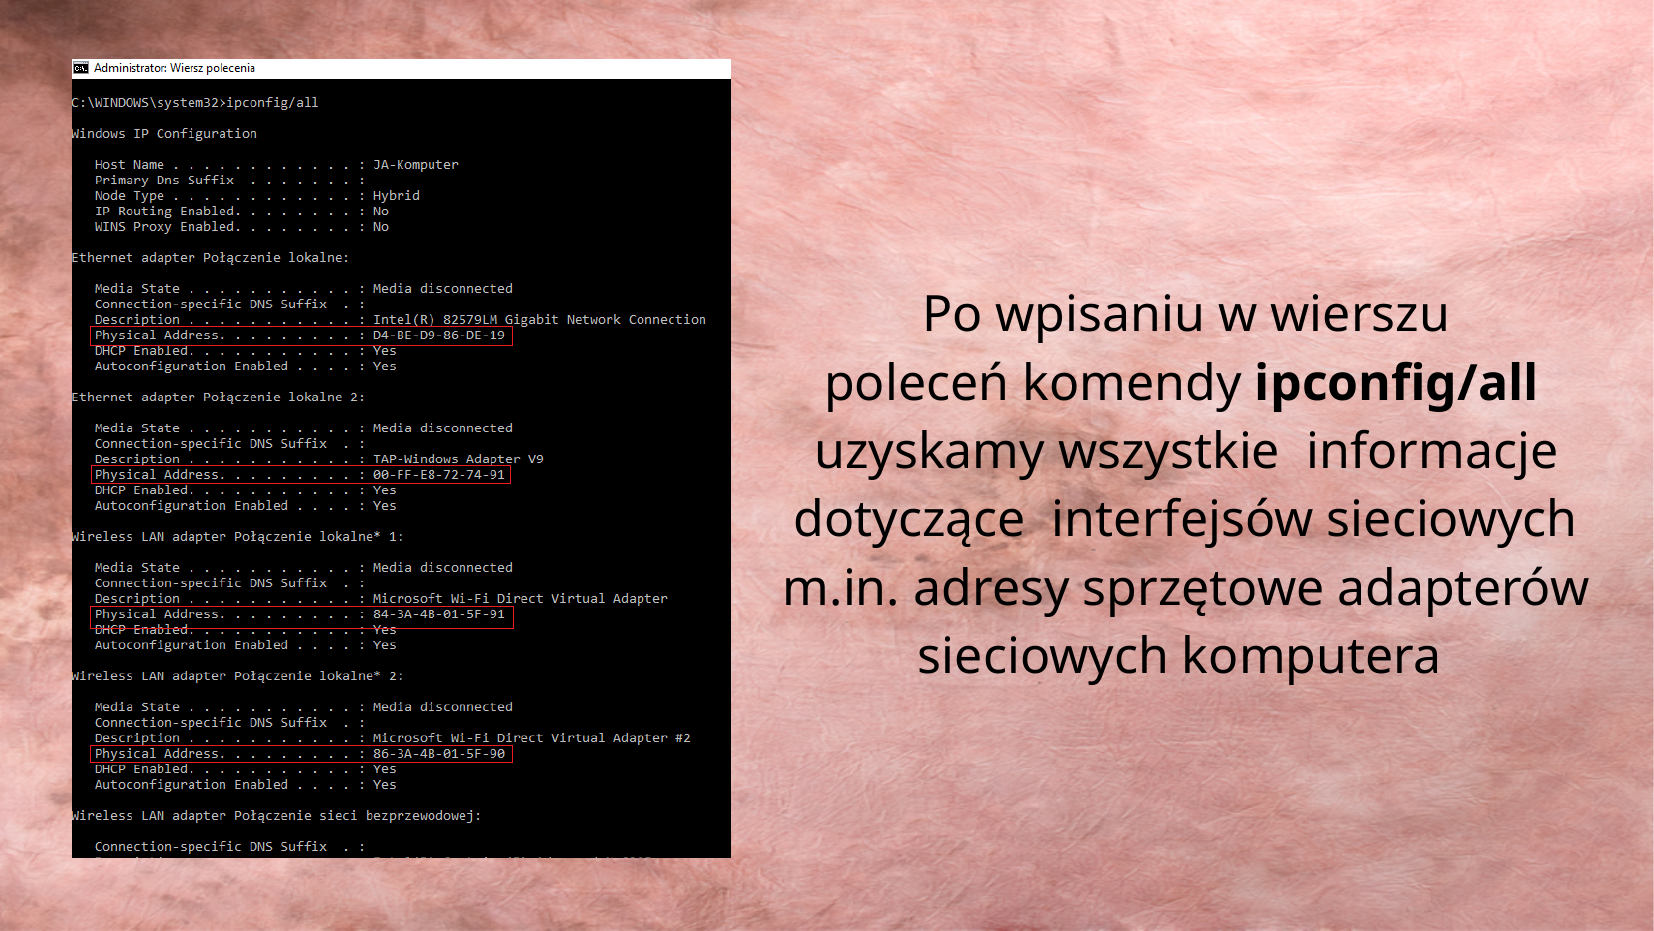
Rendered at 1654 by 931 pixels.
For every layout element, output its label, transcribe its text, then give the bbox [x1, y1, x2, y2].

title Po wpisaniu w wierszu poleceń komendy ipconfig/all uzyskamy wszystkie informacje dotyczące interfejsów sieciowych m.in. adresy sprzętowe adapterów sieciowych komputera [752, 171, 1621, 796]
picture [0, 0, 1654, 931]
